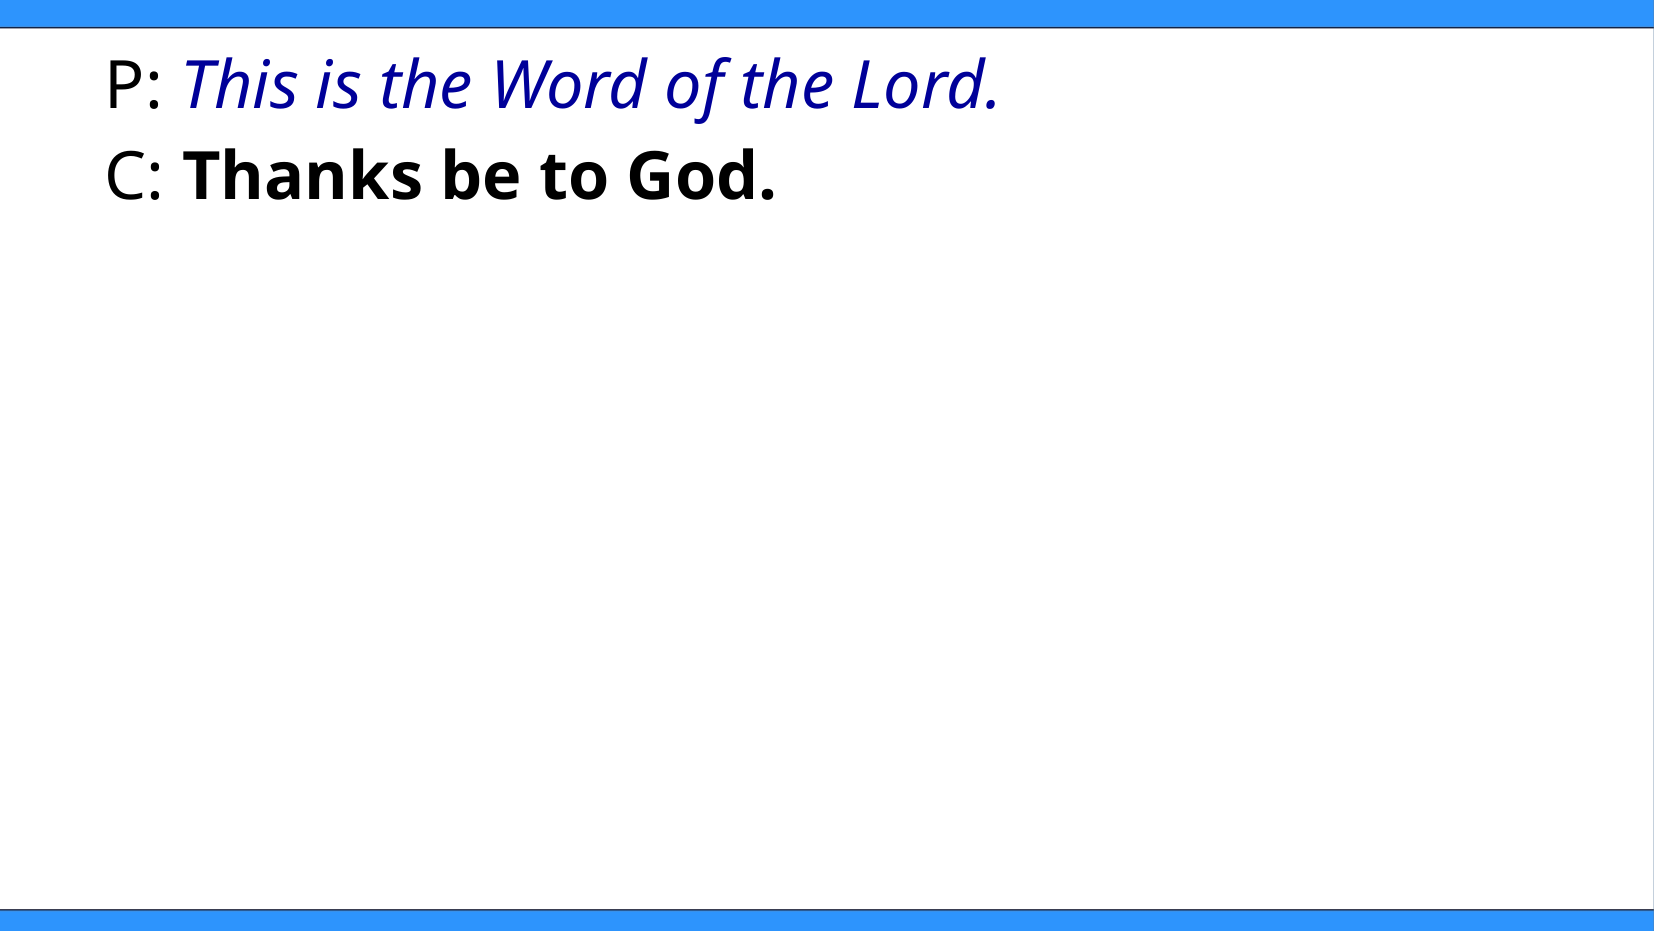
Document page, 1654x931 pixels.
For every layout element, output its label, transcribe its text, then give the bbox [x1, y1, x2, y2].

text_box P: This is the Word of the Lord. C: Thanks be to God. [90, 30, 1576, 260]
picture [0, 0, 1654, 931]
